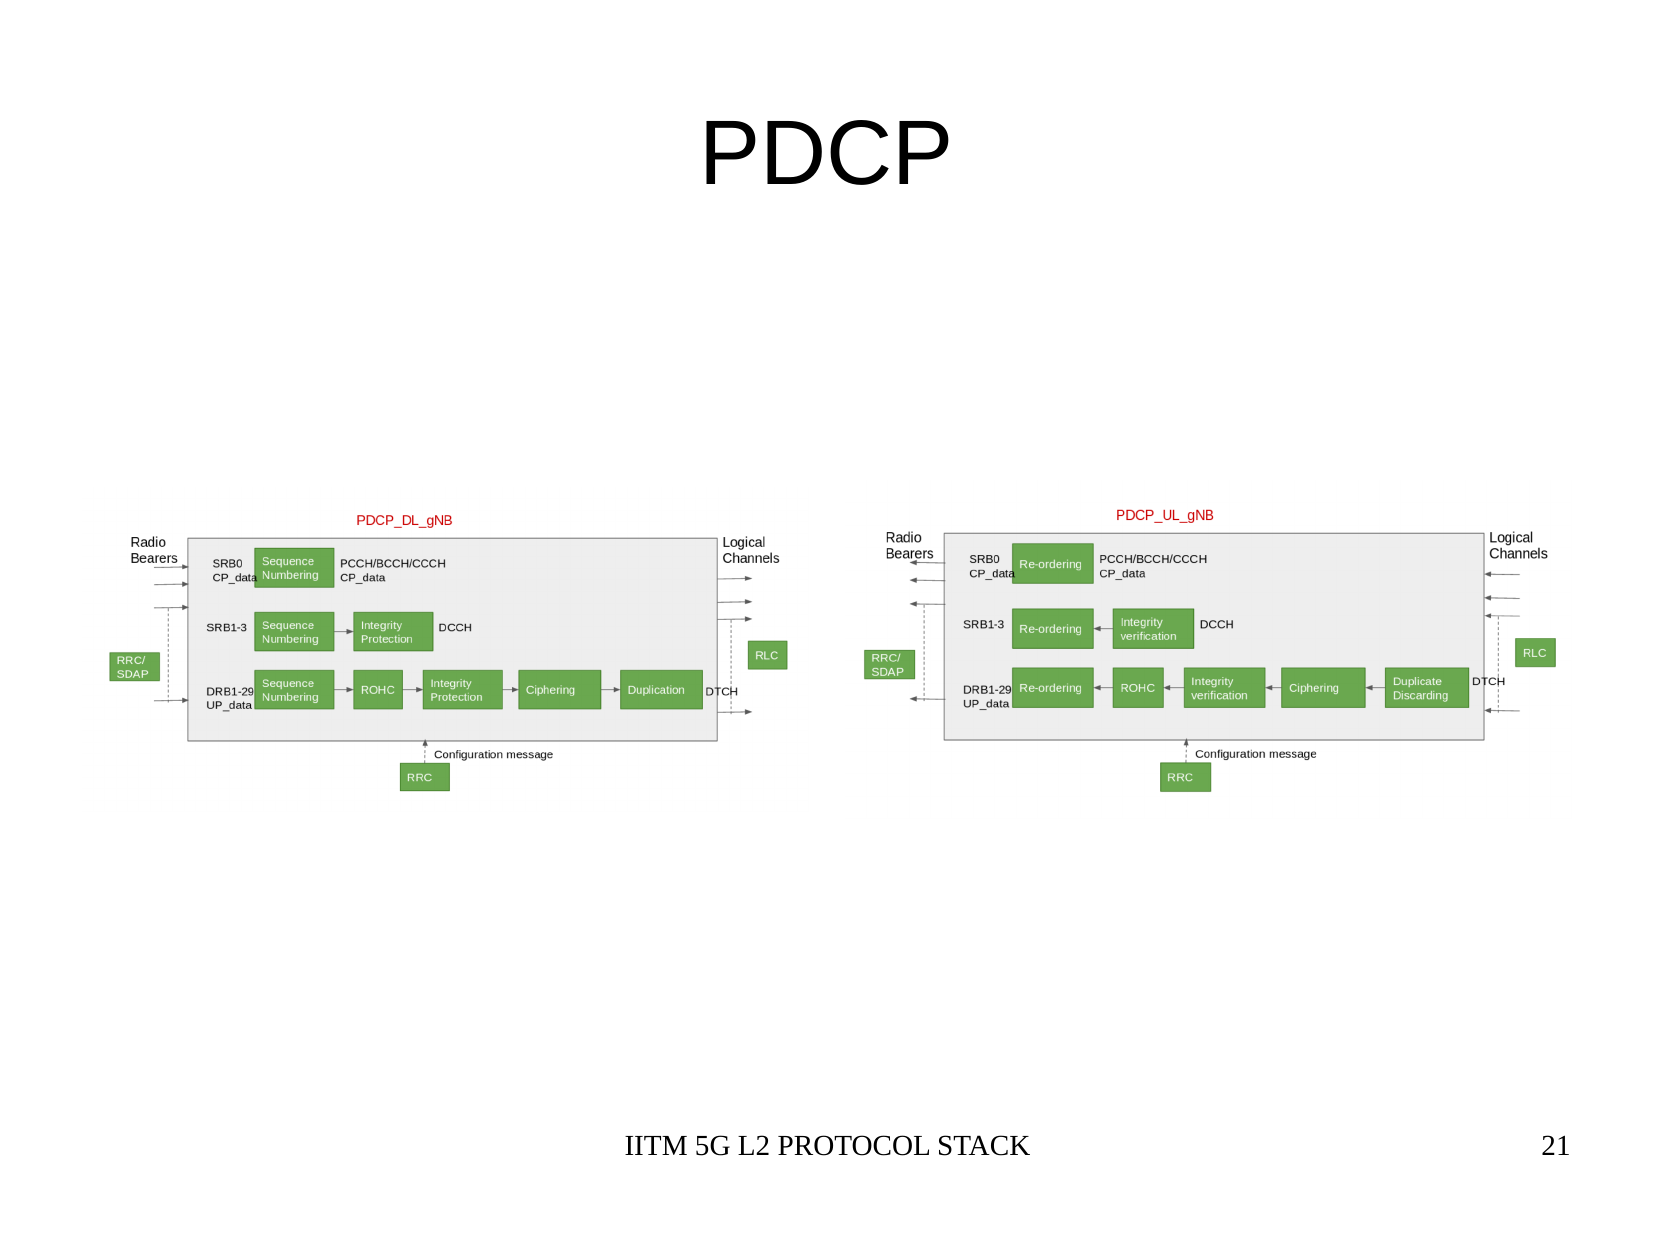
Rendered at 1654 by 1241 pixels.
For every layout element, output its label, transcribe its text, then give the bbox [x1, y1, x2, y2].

picture [82, 487, 809, 812]
picture [845, 480, 1572, 819]
title PDCP [82, 49, 1571, 257]
